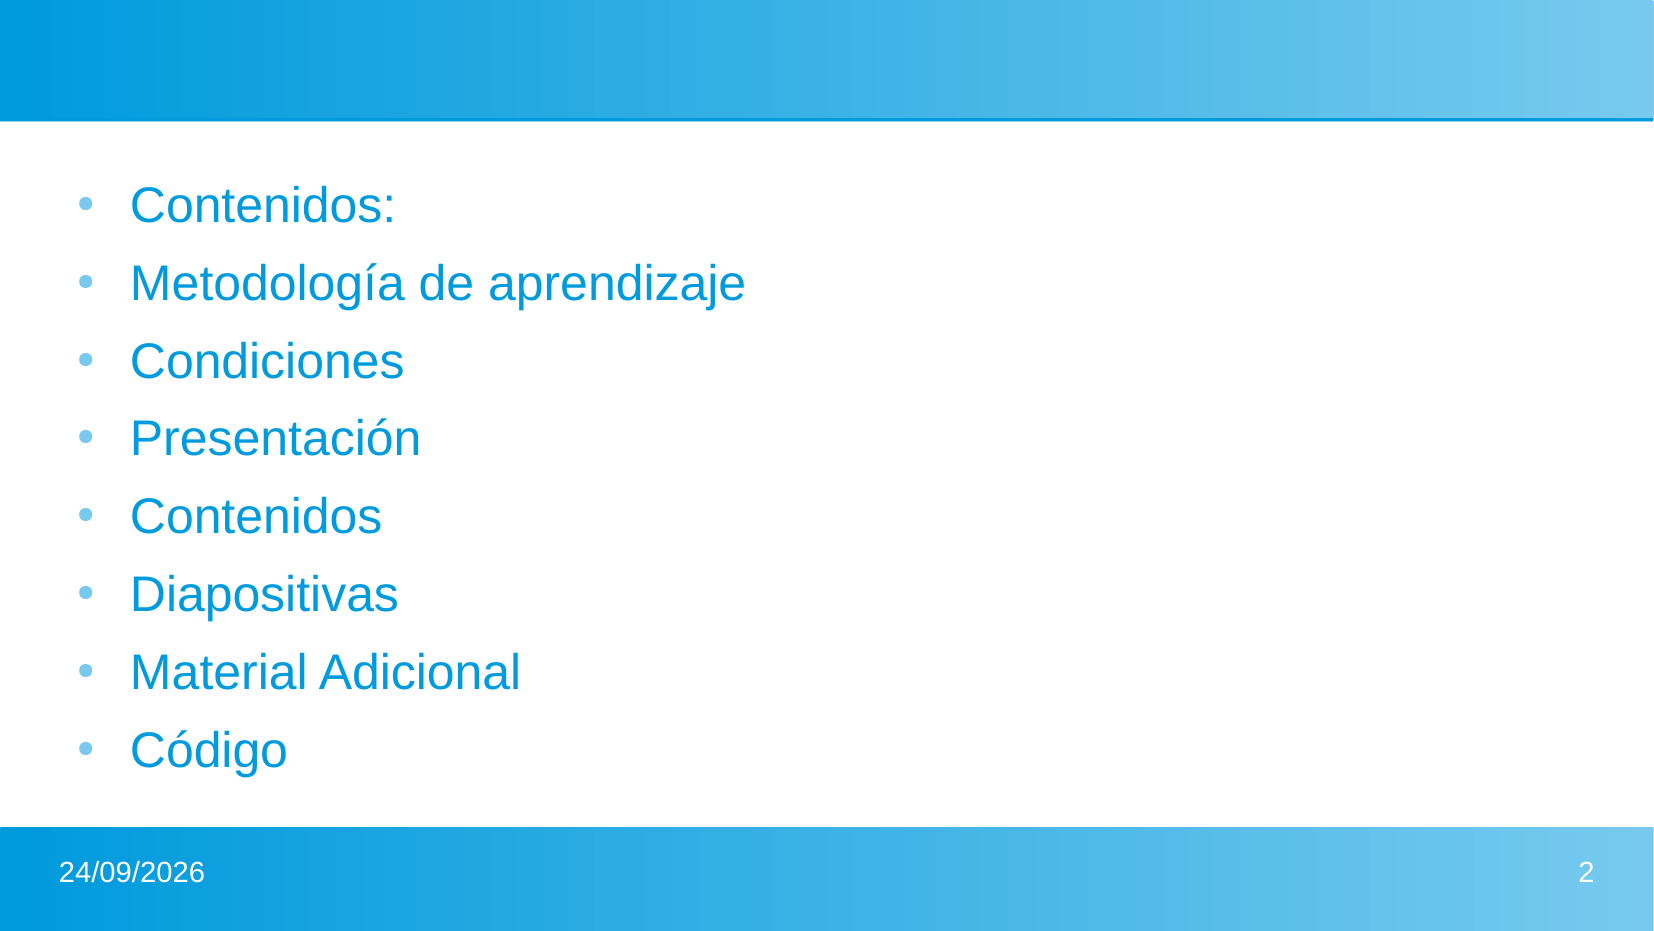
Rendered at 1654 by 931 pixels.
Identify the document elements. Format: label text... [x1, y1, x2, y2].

list Contenidos: Metodología de aprendizaje Condiciones Presentación Contenidos Diapositivas Material Adicional Código [59, 177, 1595, 768]
